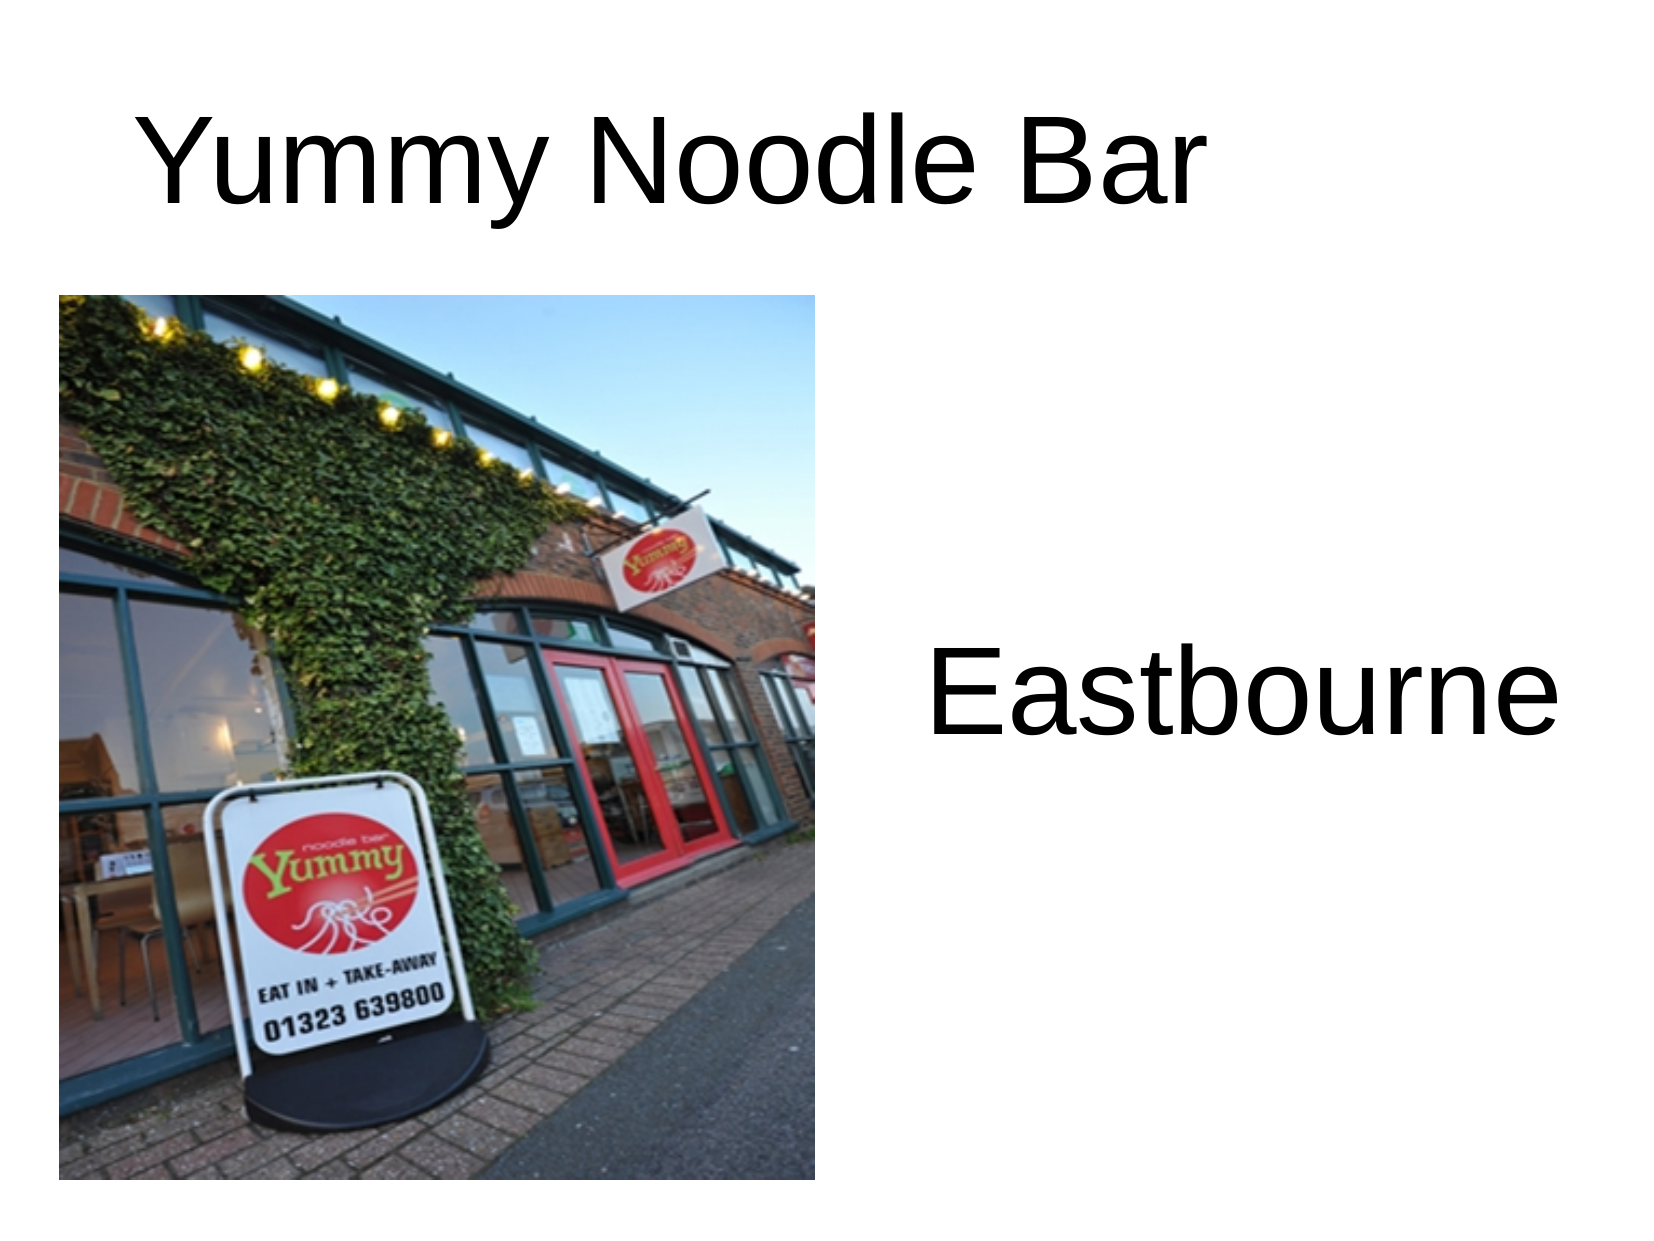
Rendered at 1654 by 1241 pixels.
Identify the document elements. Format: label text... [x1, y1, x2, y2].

text_box Yummy Noodle Bar [118, 82, 1654, 272]
text_box Eastbourne [909, 614, 1654, 804]
picture [59, 295, 815, 1181]
